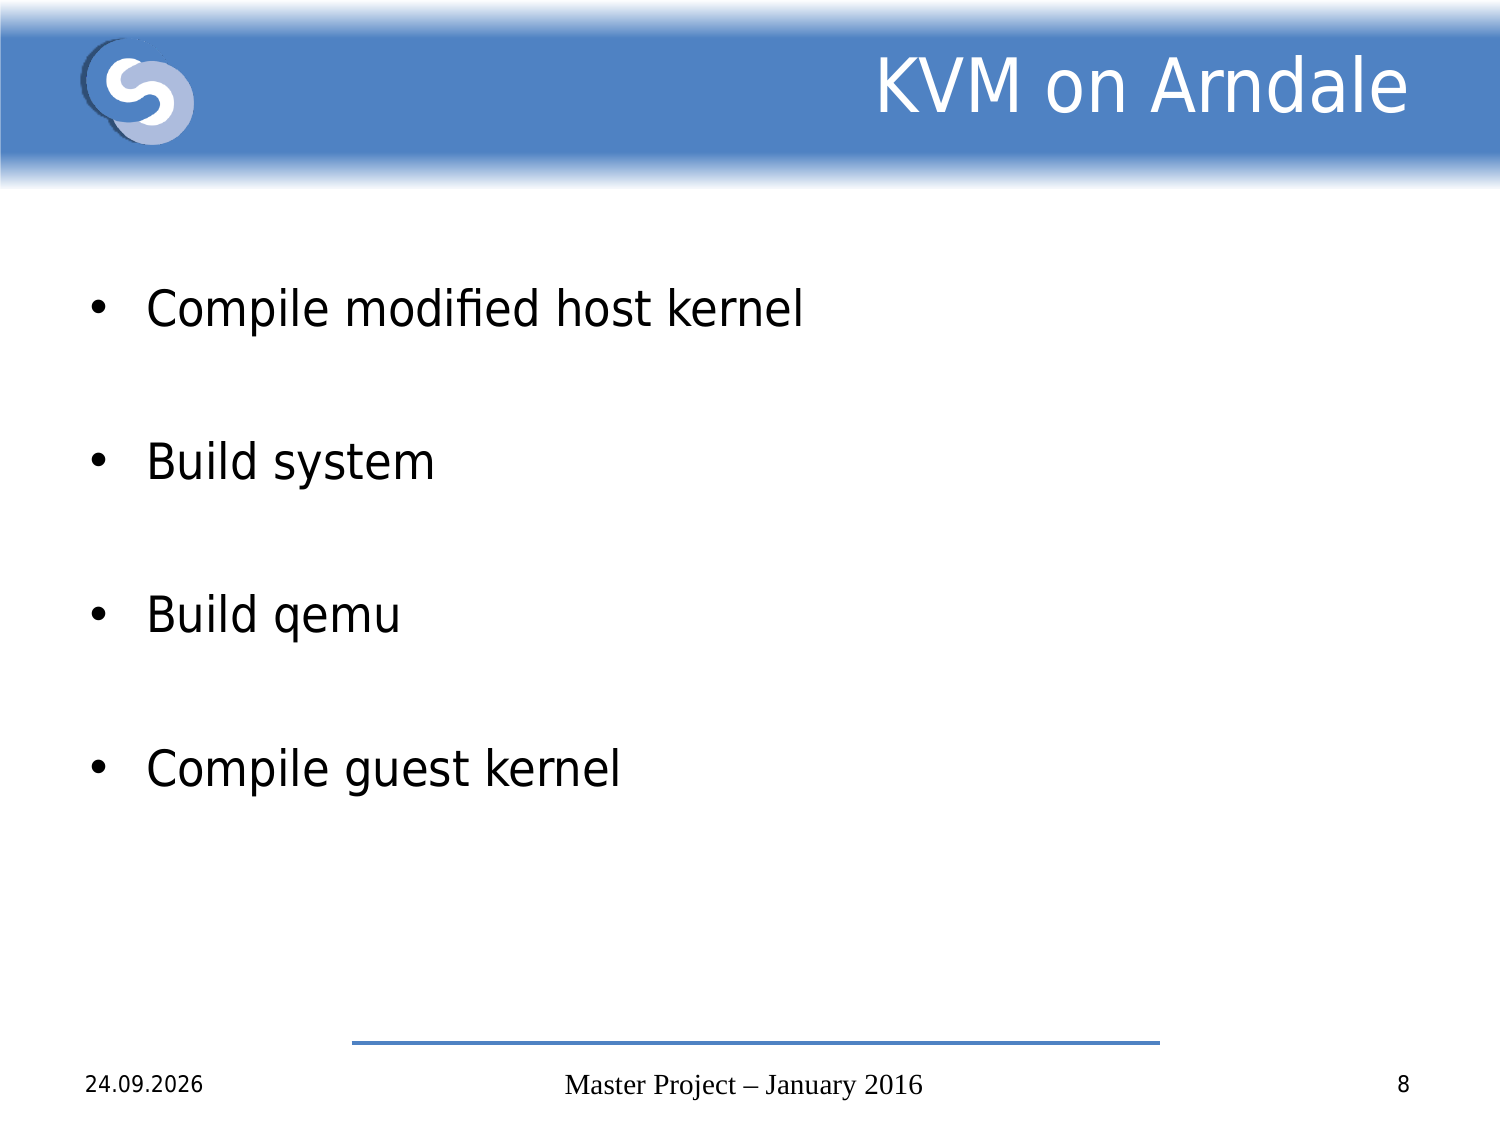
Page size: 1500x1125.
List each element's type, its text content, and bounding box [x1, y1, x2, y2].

list Compile modified host kernel Build system Build qemu Compile guest kernel [75, 202, 1426, 870]
picture [0, 0, 1500, 189]
title KVM on Arndale [199, 11, 1425, 155]
